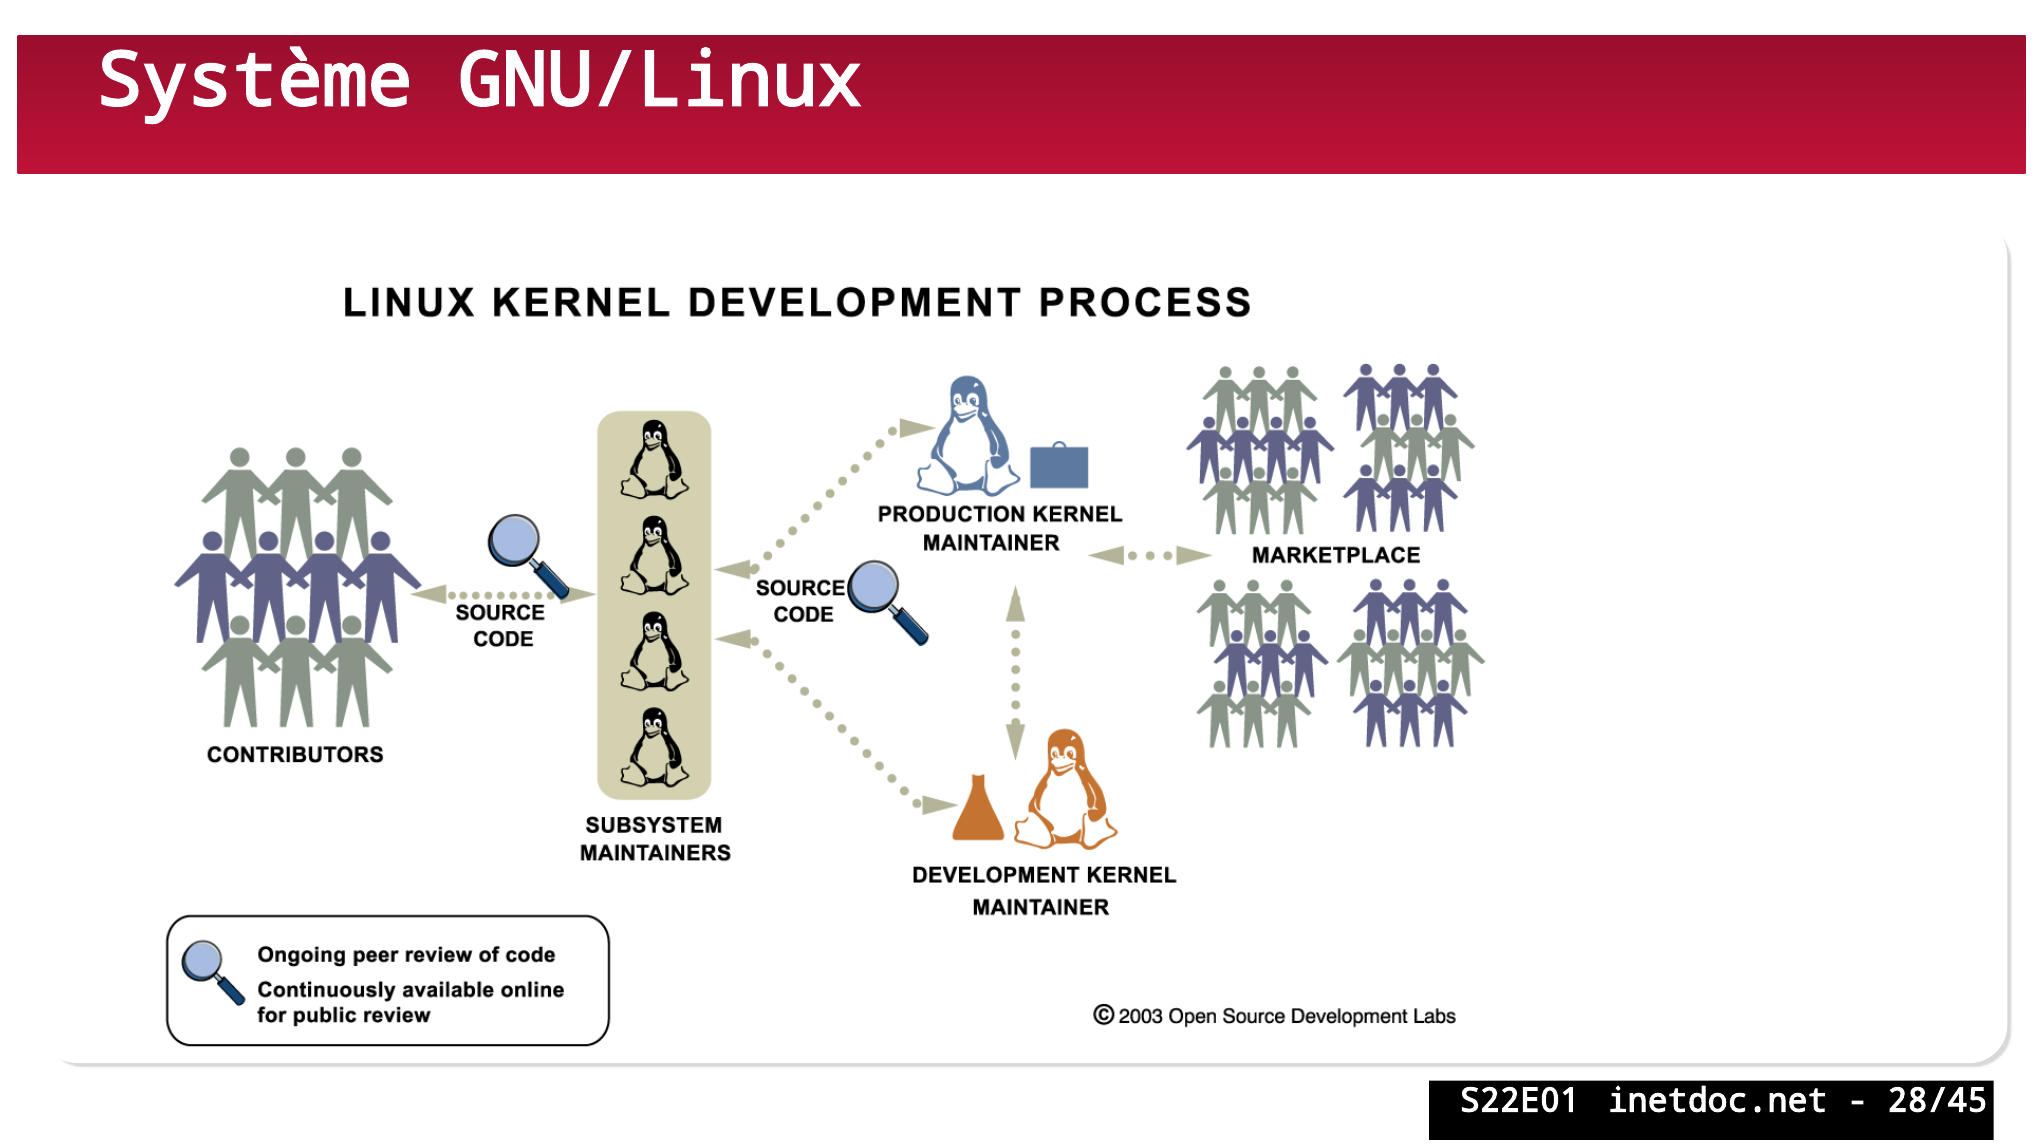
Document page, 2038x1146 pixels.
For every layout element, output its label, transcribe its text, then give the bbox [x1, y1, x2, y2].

picture [121, 232, 1535, 1061]
text_box Système GNU/Linux [17, 35, 2026, 174]
text_box S22E01 inetdoc.net - 45/45 [1429, 1080, 1994, 1140]
text_box [38, 218, 2008, 1064]
